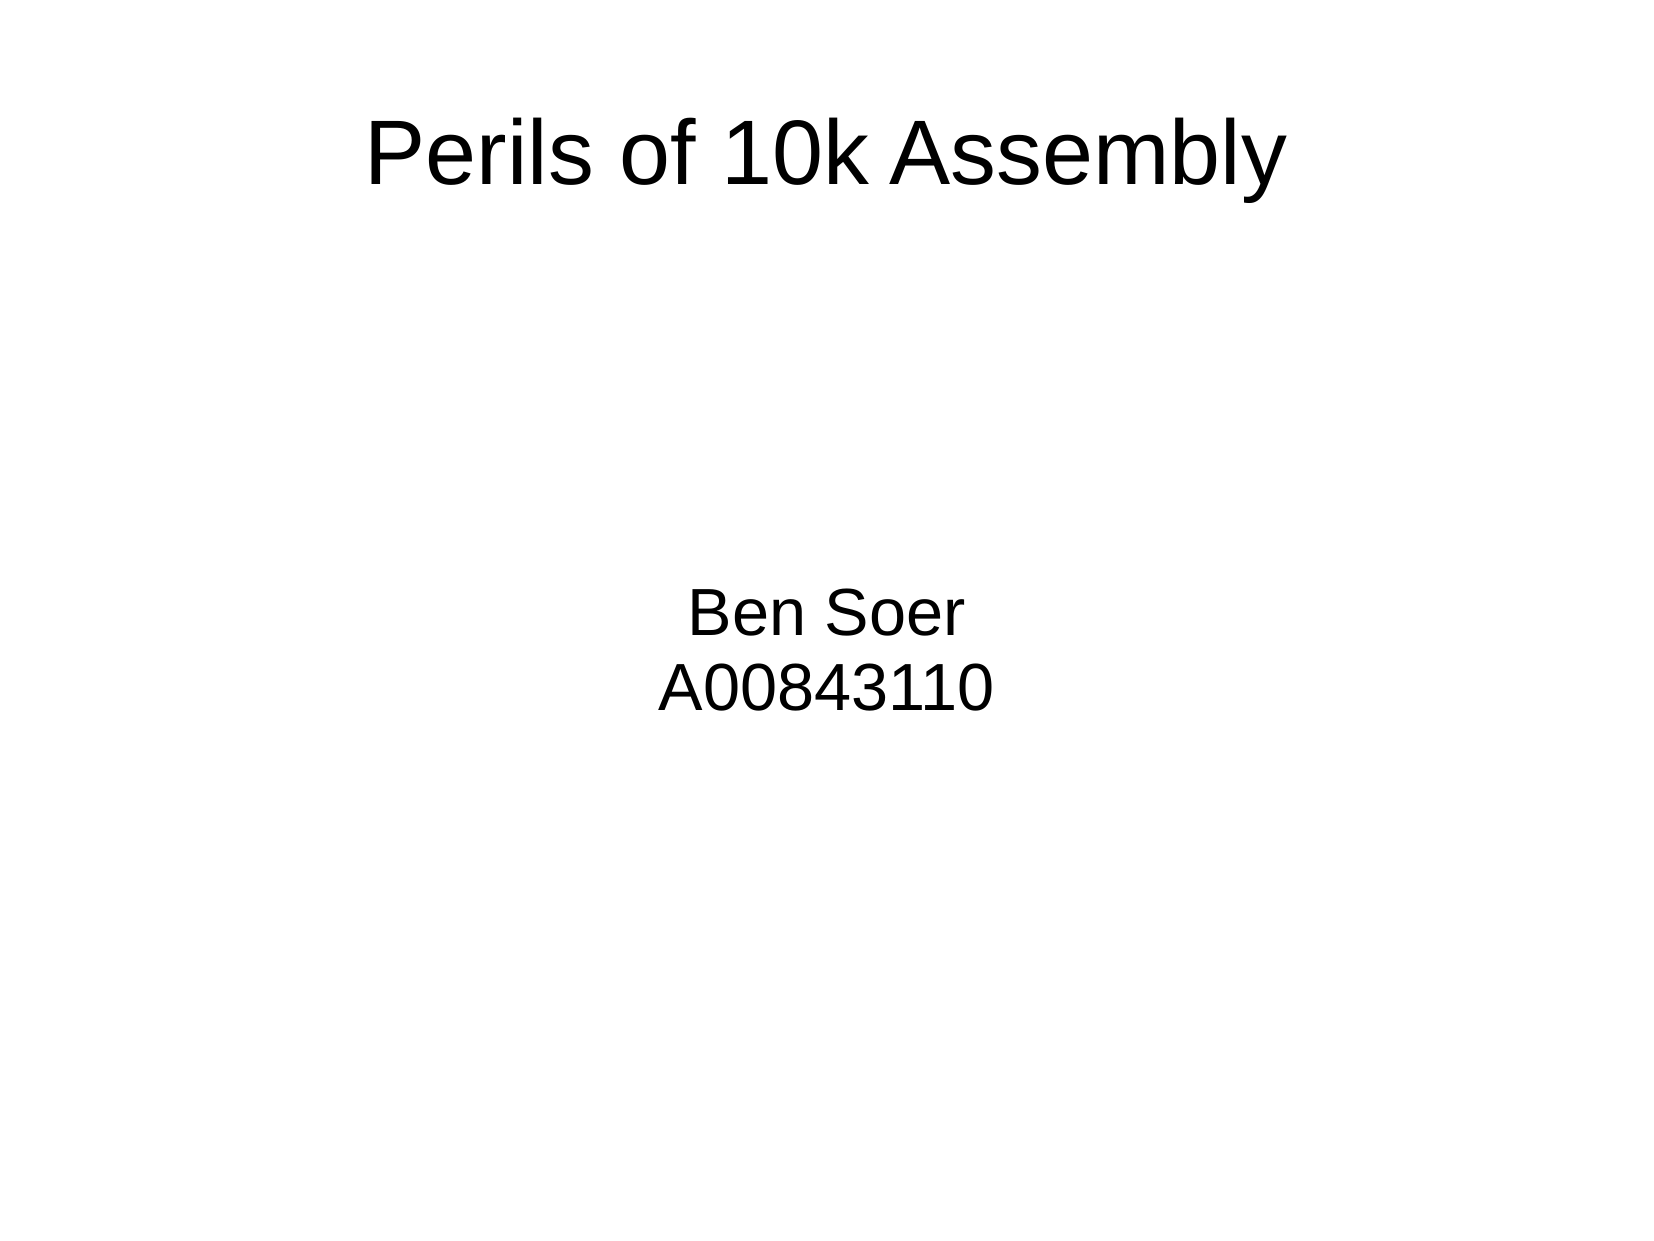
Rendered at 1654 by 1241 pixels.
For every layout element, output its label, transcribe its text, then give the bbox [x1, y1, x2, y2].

title Perils of 10k Assembly [82, 49, 1571, 257]
subtitle Ben Soer A00843110 [82, 290, 1571, 1010]
